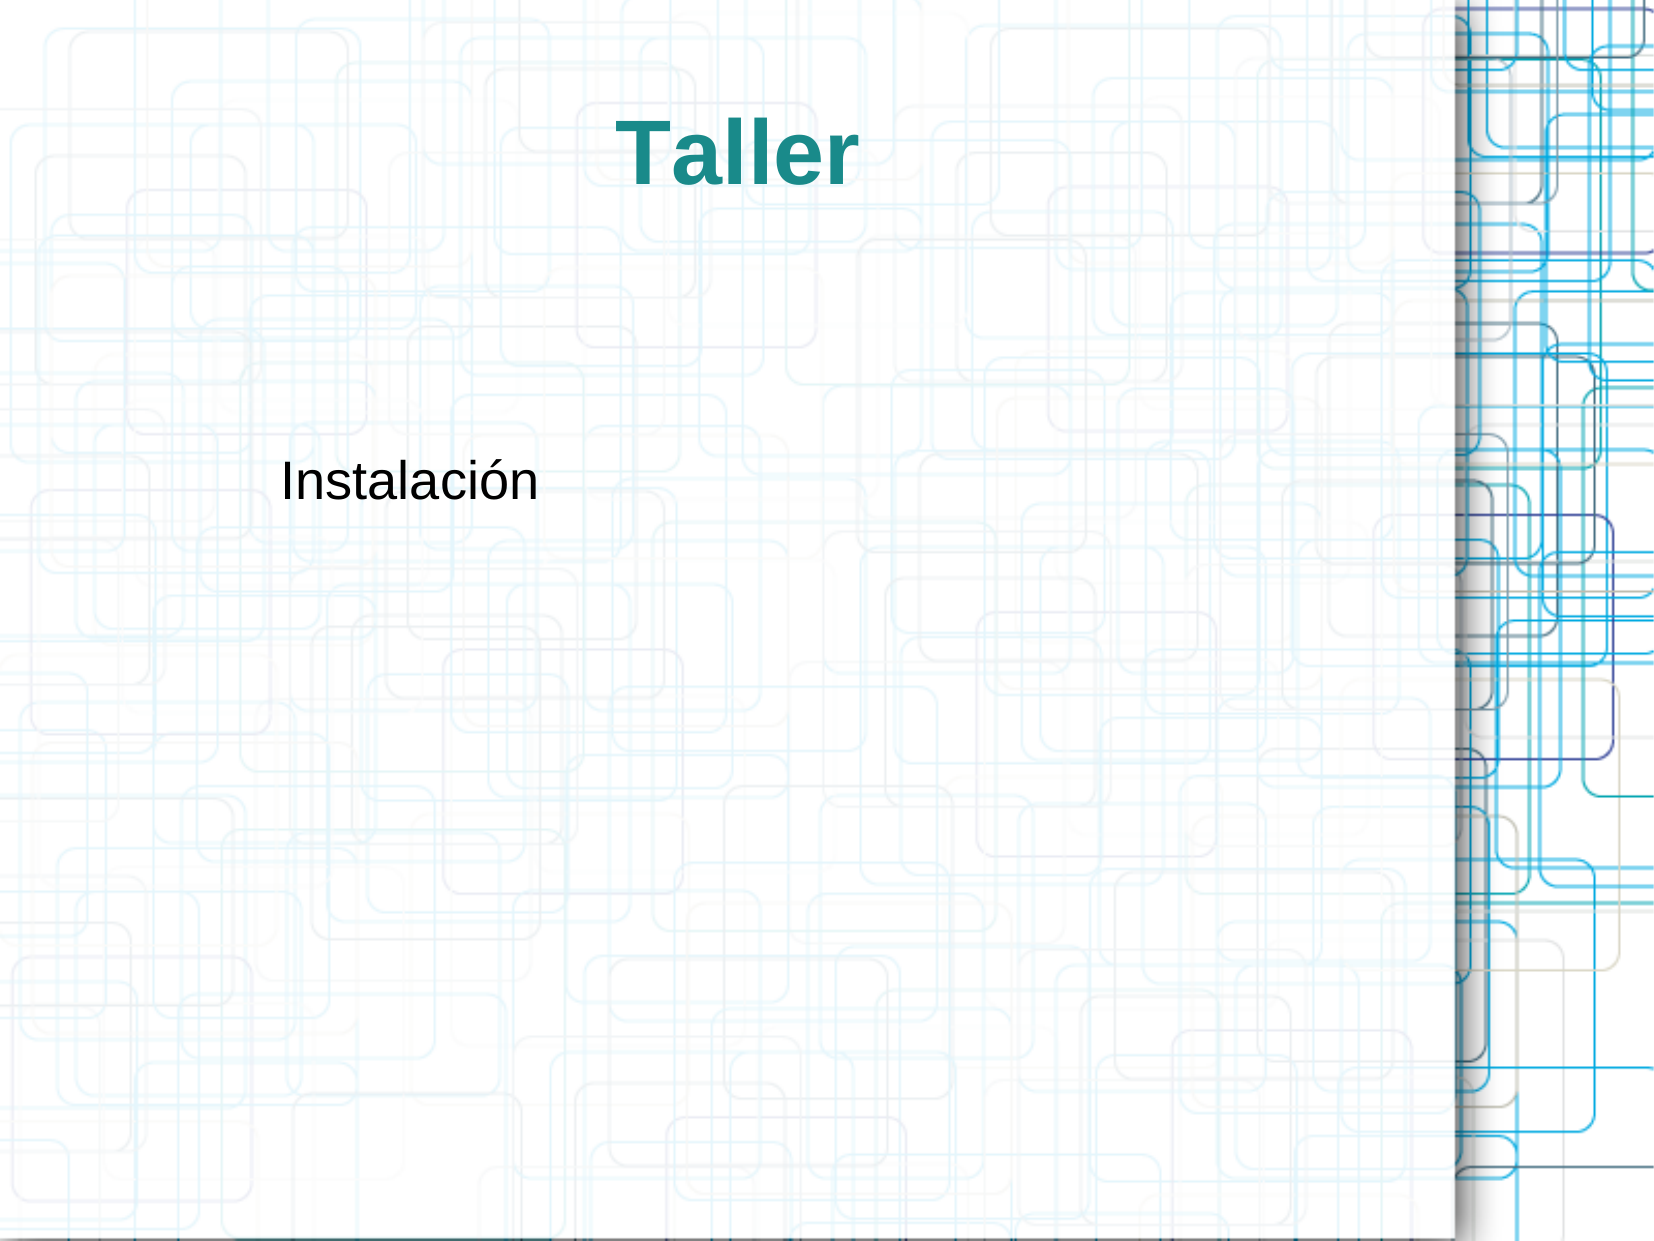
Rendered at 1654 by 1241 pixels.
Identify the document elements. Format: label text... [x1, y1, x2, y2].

picture [0, 0, 1654, 1241]
text_box Instalación [265, 442, 590, 521]
title Taller [59, 49, 1418, 257]
